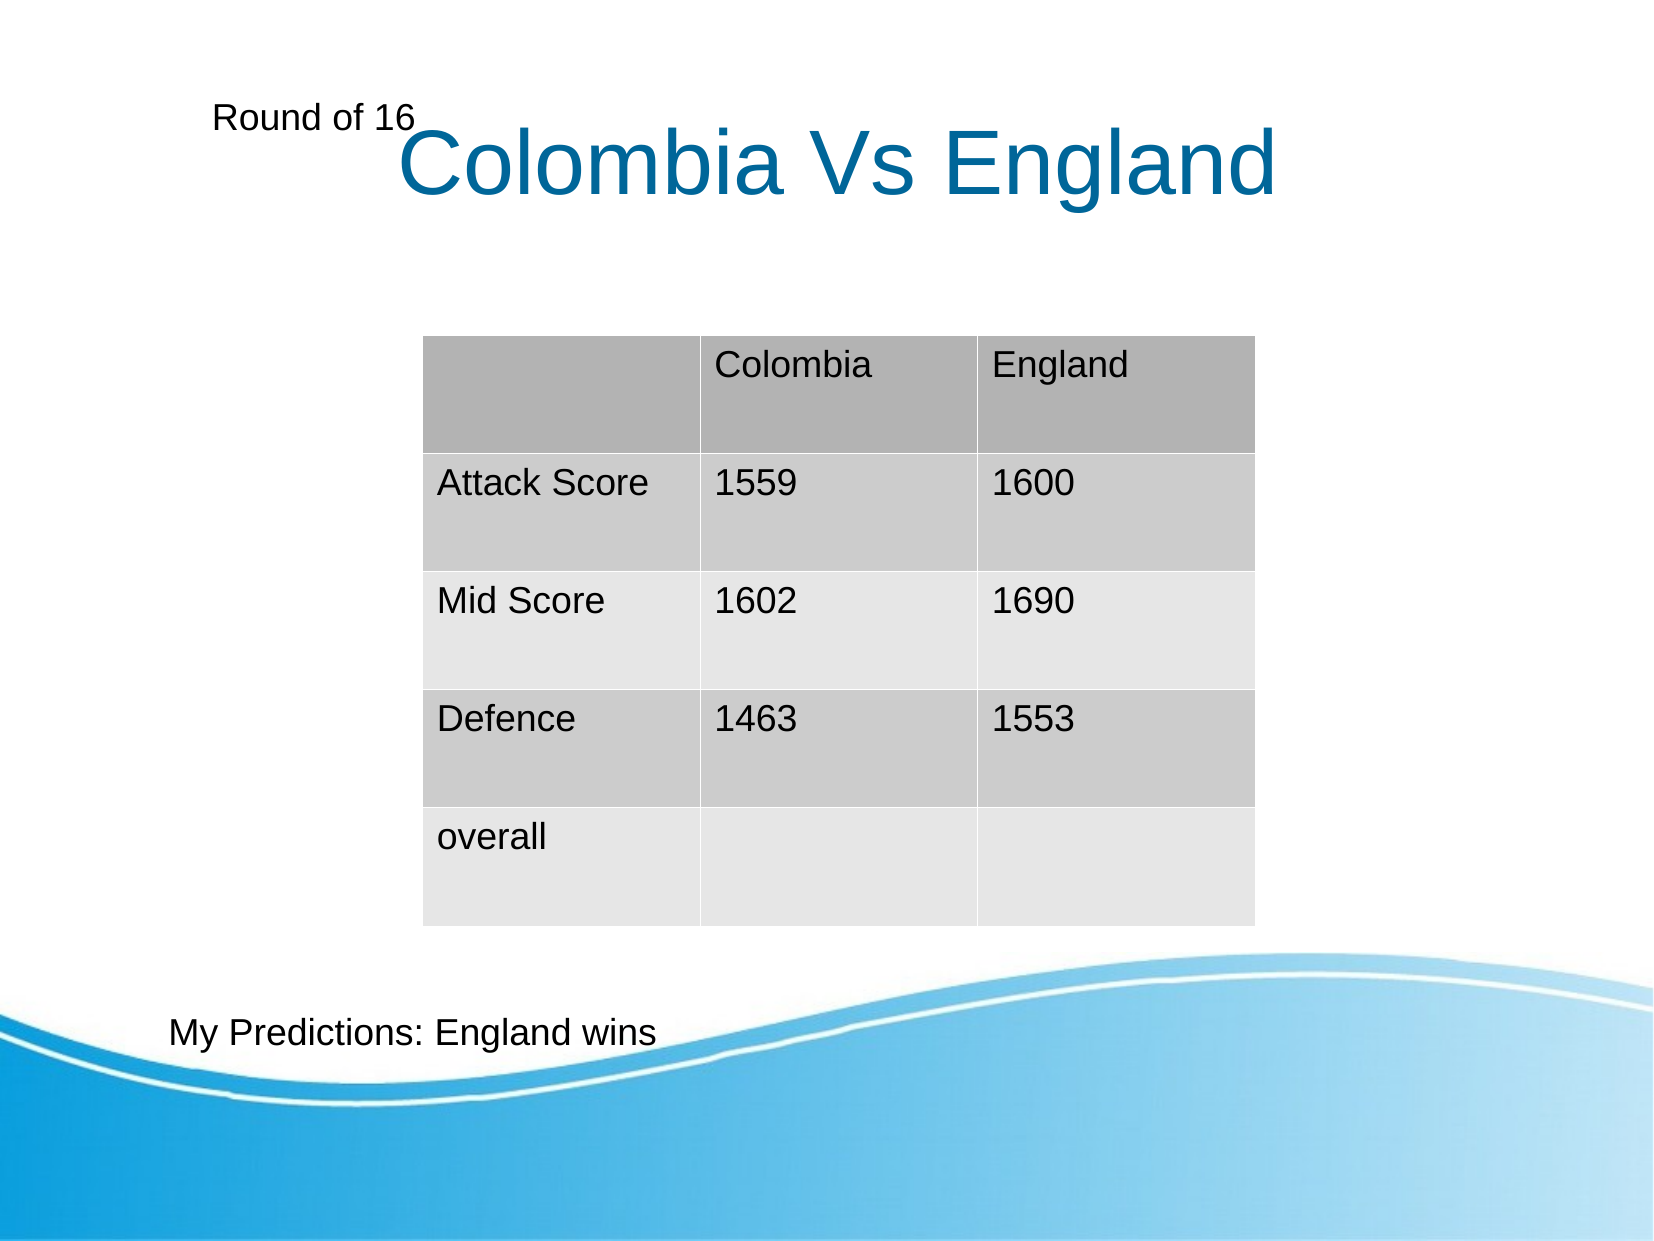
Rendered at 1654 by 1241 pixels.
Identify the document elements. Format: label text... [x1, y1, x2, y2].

table_cell 1463 [701, 690, 977, 807]
title Colombia Vs England [94, 59, 1583, 267]
table_cell 1553 [978, 690, 1255, 807]
table_header [423, 336, 700, 453]
table_cell overall [423, 808, 700, 926]
table_cell 1559 [701, 454, 977, 571]
table_cell Defence [423, 690, 700, 807]
table_cell [978, 808, 1255, 926]
table_cell 1690 [978, 572, 1255, 689]
table_cell 1600 [978, 454, 1255, 571]
table_cell 1602 [701, 572, 977, 689]
picture [0, 952, 1654, 1241]
table_header England [978, 336, 1255, 453]
text_box Round of 16 [197, 88, 431, 140]
text_box My Predictions: England wins [153, 1003, 1441, 1146]
table_header Colombia [701, 336, 977, 453]
table_cell [701, 808, 977, 926]
table_cell Mid Score [423, 572, 700, 689]
table_cell Attack Score [423, 454, 700, 571]
